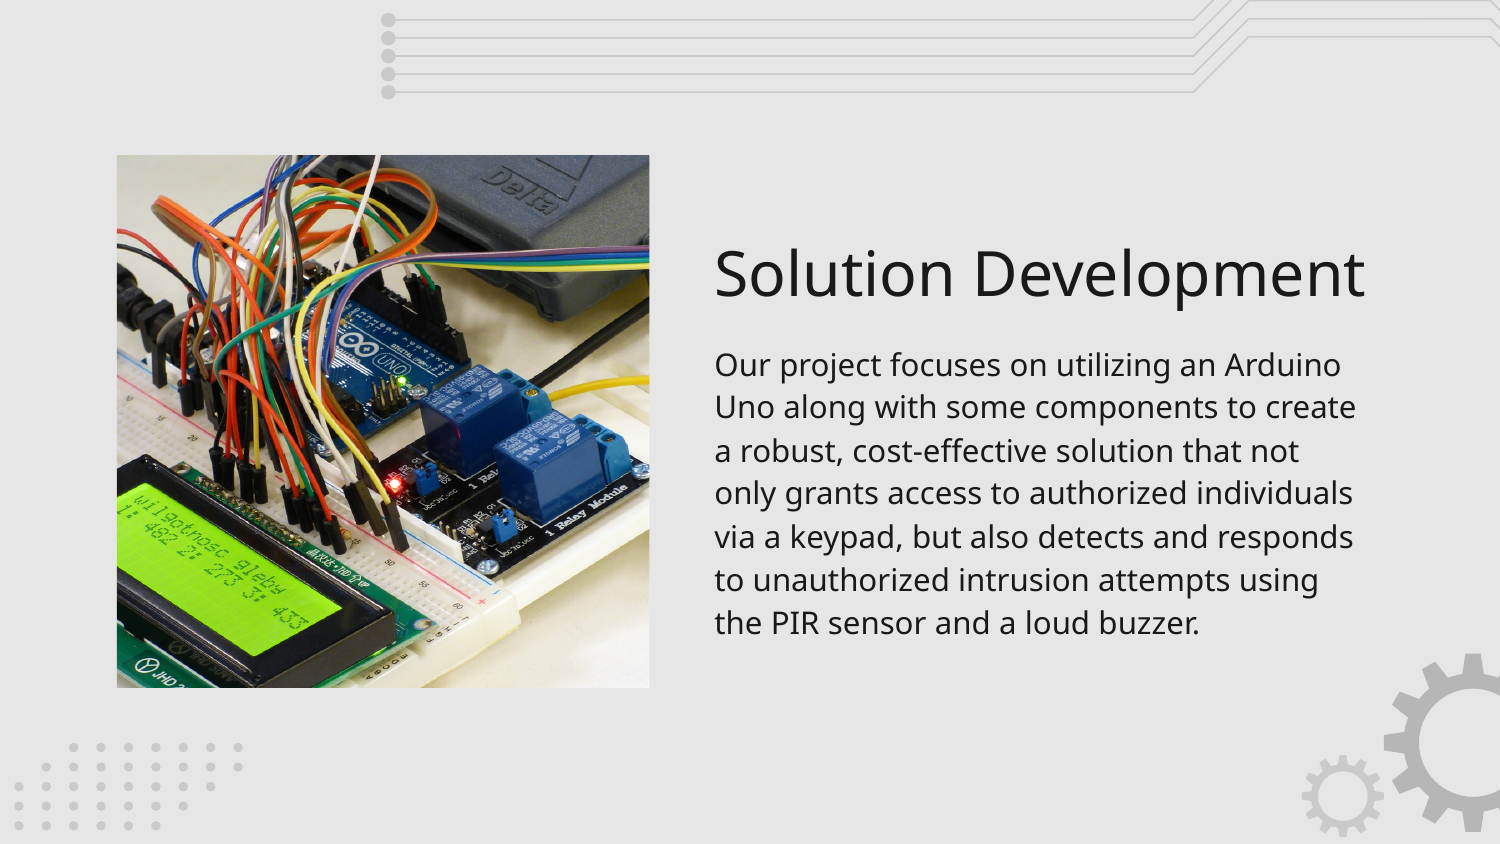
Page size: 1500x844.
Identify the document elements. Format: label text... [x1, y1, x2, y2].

title Solution Development [699, 155, 1384, 324]
list Our project focuses on utilizing an Arduino Uno along with some components to create a robust, cost-effective solution that not only grants access to authorized individuals via a keypad, but also detects and responds to unauthorized intrusion attempts using the PIR sensor and a loud buzzer. [699, 324, 1384, 688]
picture [116, 155, 650, 688]
